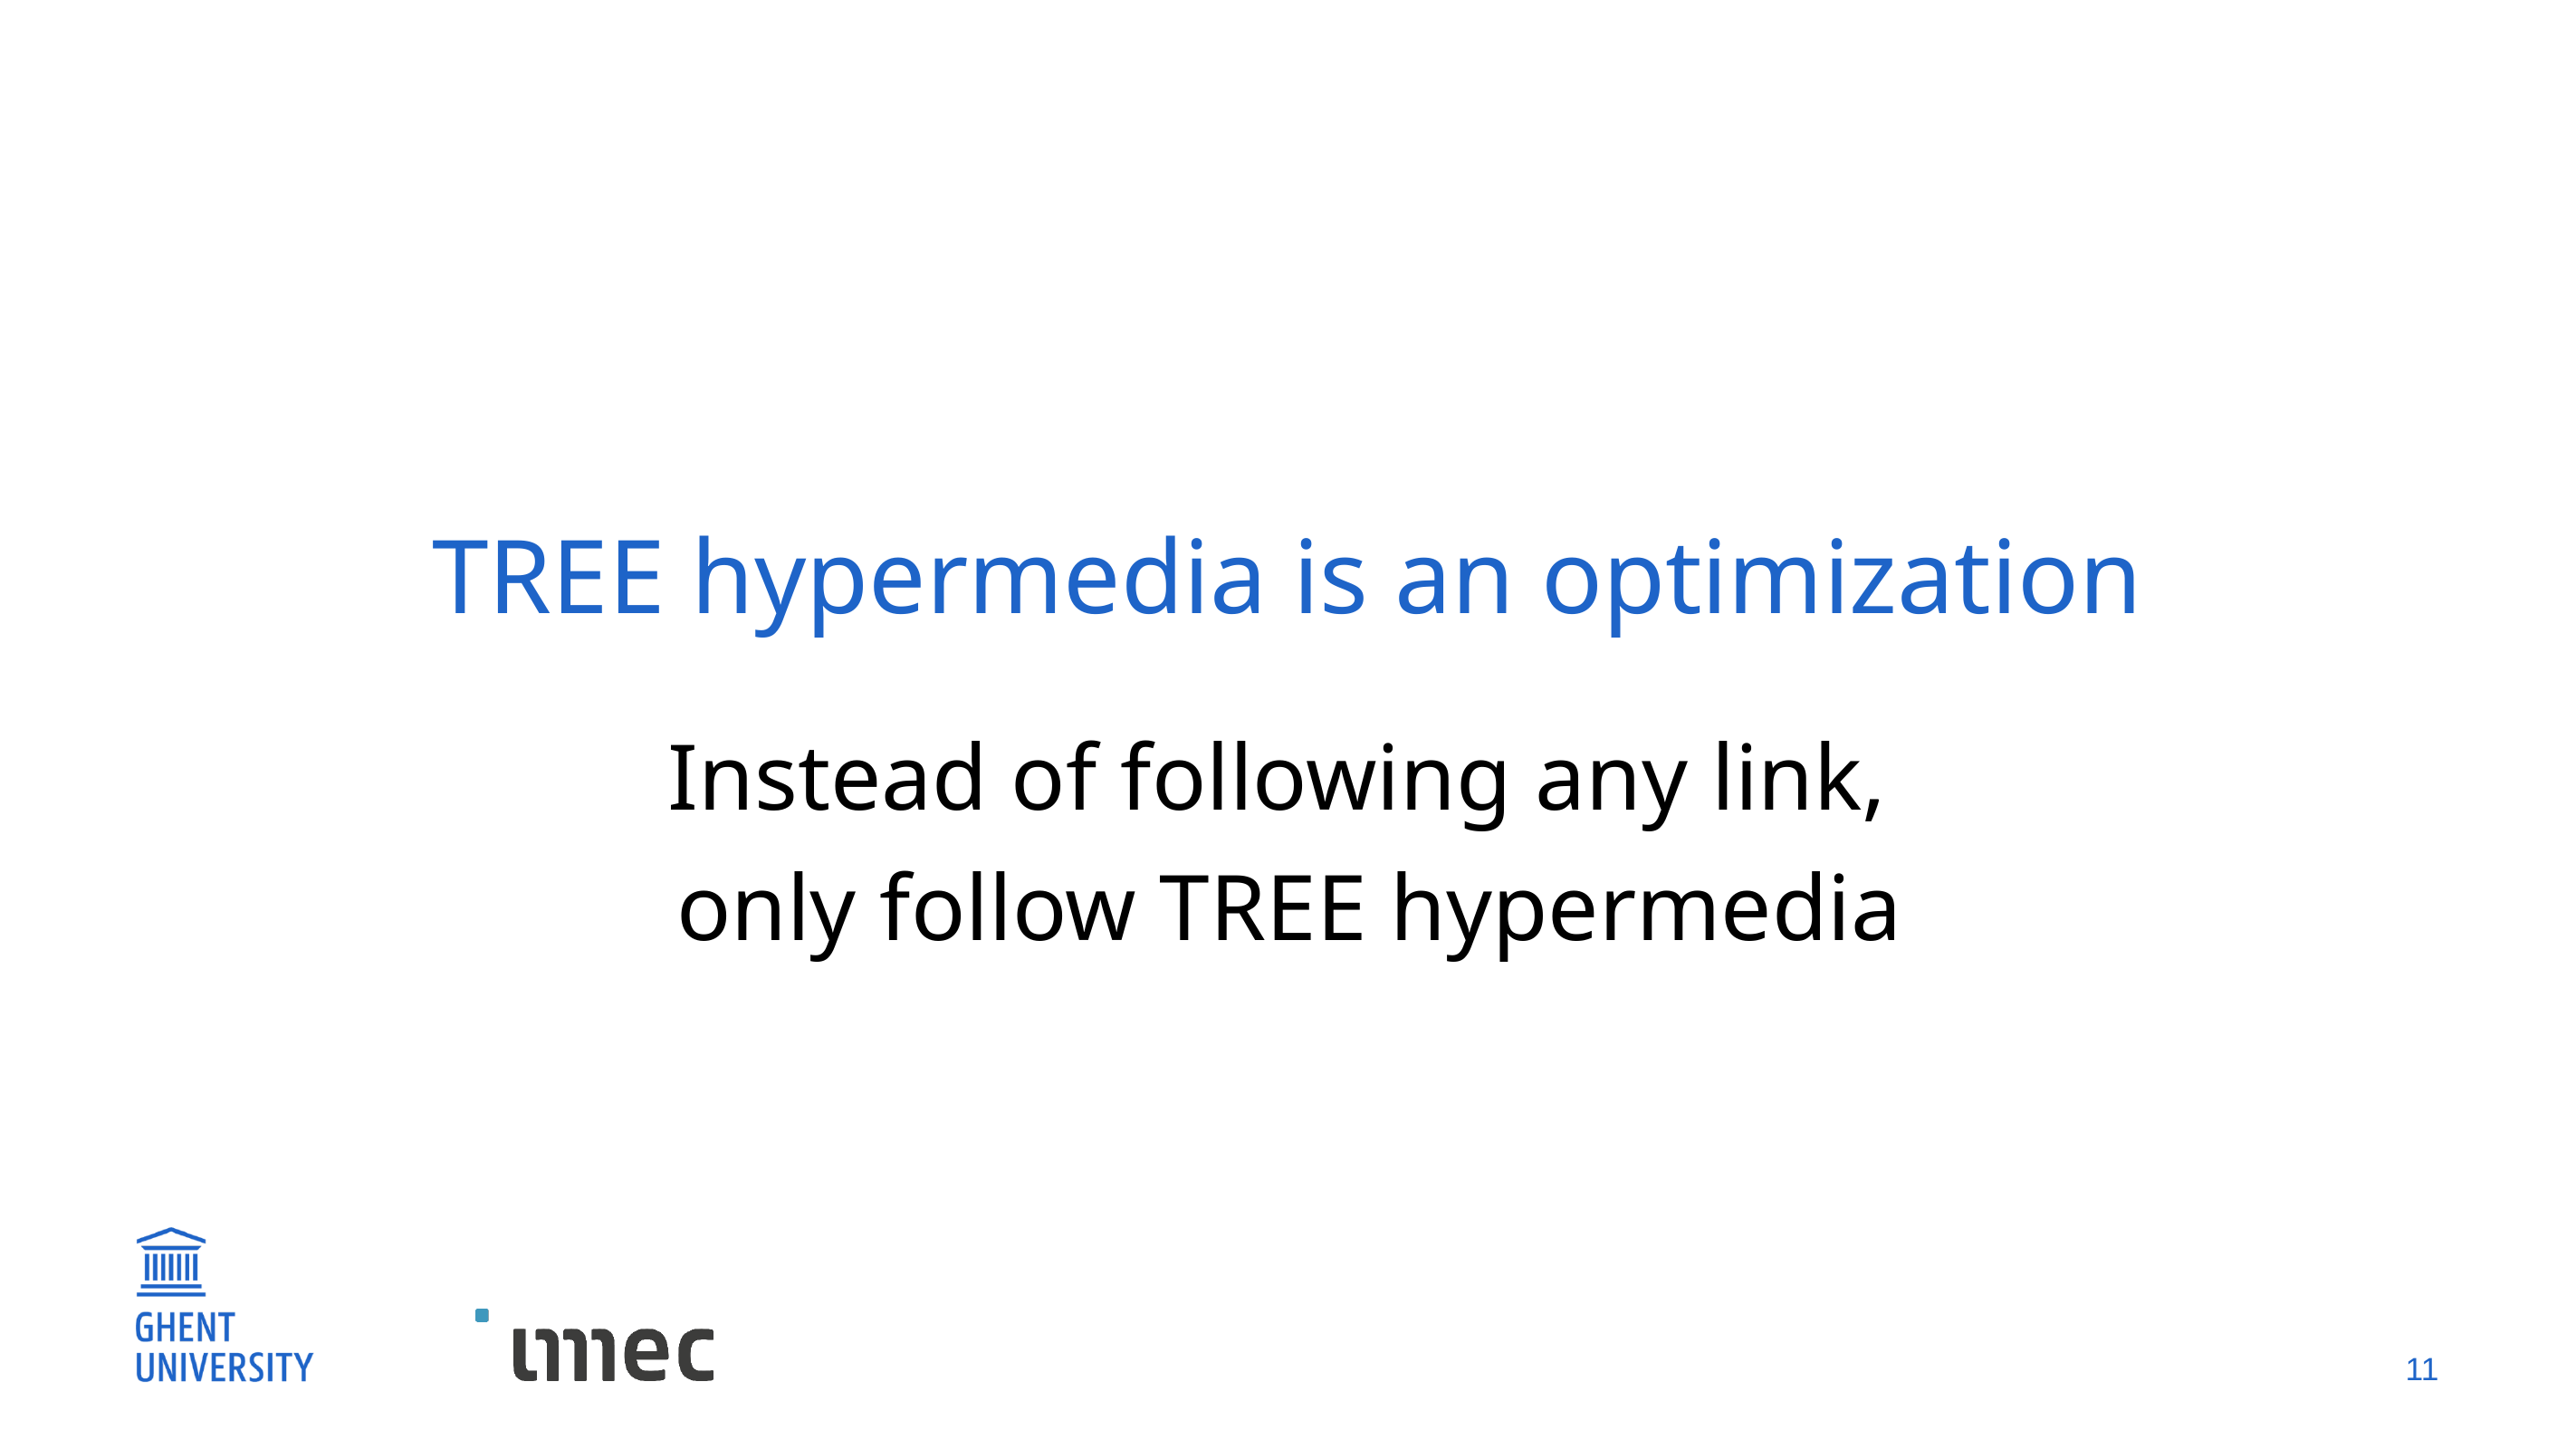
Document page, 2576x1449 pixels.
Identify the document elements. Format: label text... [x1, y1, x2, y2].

list Instead of following any link, only follow TREE hypermedia [464, 691, 2115, 1189]
title TREE hypermedia is an optimization [120, 513, 2455, 643]
picture [475, 1309, 713, 1381]
slide_number <number> [2315, 1329, 2453, 1407]
picture [68, 1175, 411, 1449]
